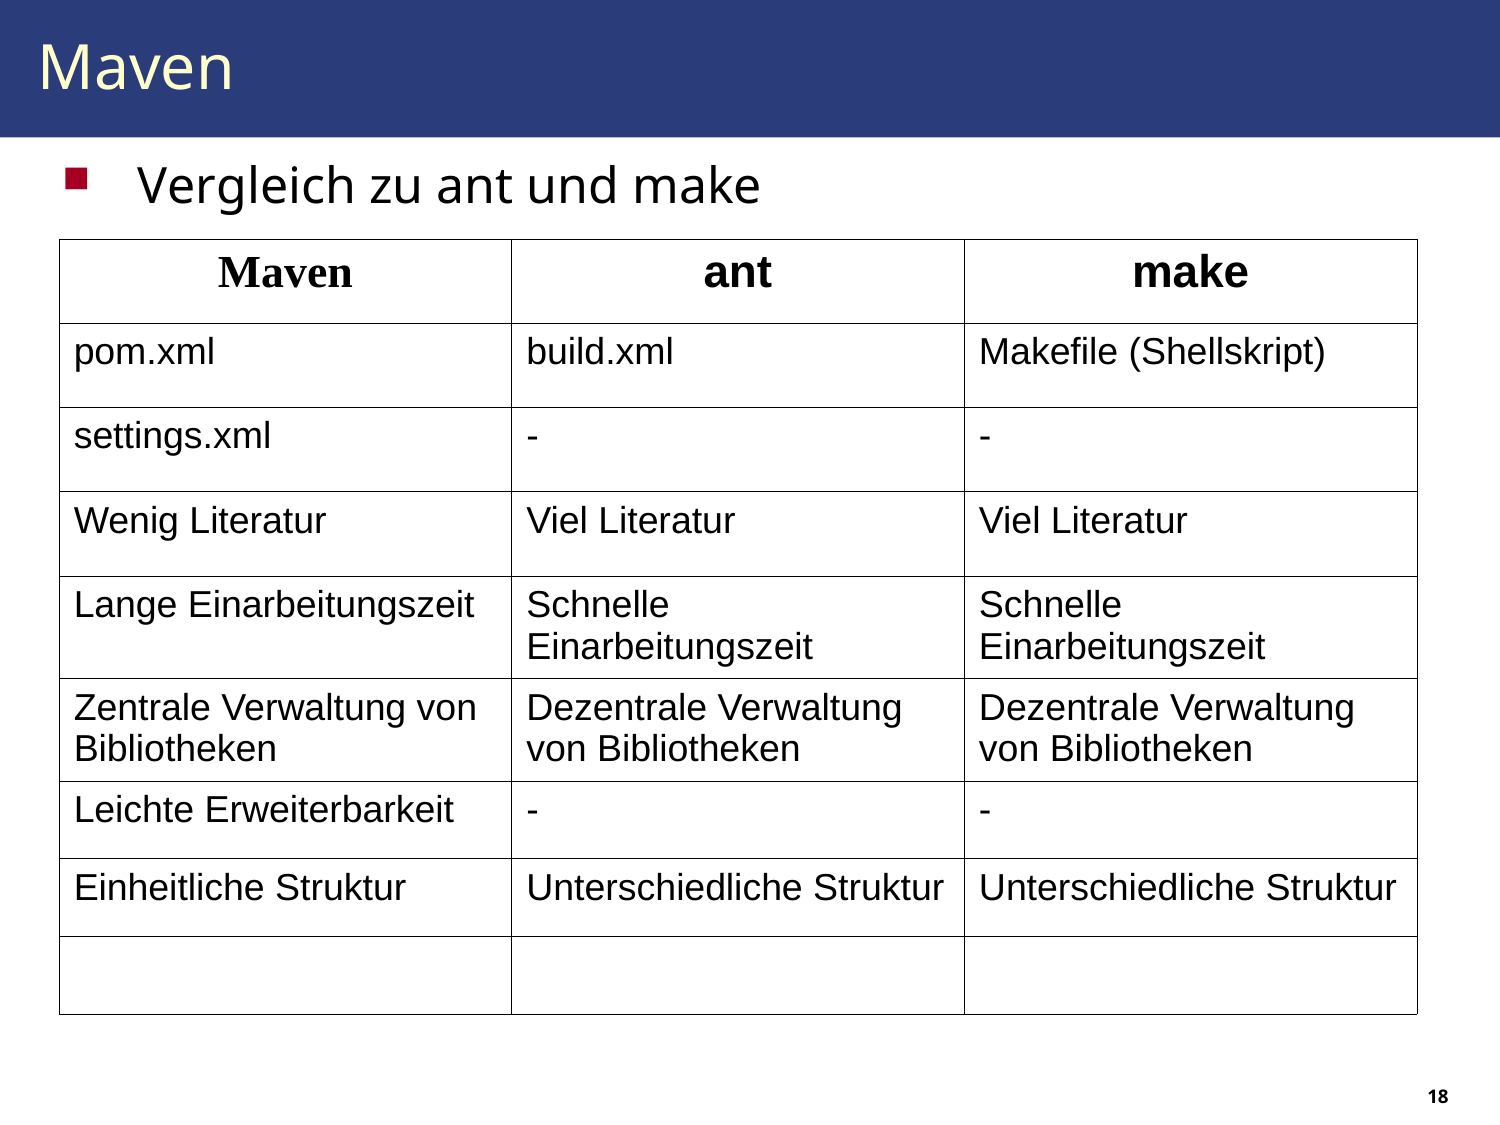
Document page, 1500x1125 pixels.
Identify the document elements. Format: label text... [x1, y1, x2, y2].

table_cell Viel Literatur [965, 492, 1417, 576]
table_cell Viel Literatur [512, 492, 964, 576]
table_cell Wenig Literatur [60, 492, 511, 576]
table_cell - [965, 782, 1417, 858]
table_header Maven [60, 240, 511, 323]
table_cell build.xml [512, 324, 964, 407]
table_cell Makefile (Shellskript) [965, 324, 1417, 407]
table_cell Unterschiedliche Struktur [965, 859, 1417, 936]
table_cell Schnelle Einarbeitungszeit [965, 577, 1417, 678]
table_cell Einheitliche Struktur [60, 859, 511, 936]
table_cell Leichte Erweiterbarkeit [60, 782, 511, 858]
table_cell [60, 937, 511, 1014]
table_cell - [512, 782, 964, 858]
title Maven [37, 22, 1476, 109]
table_cell Schnelle Einarbeitungszeit [512, 577, 964, 678]
table_cell - [965, 408, 1417, 491]
table_cell Lange Einarbeitungszeit [60, 577, 511, 678]
table_cell Dezentrale Verwaltung von Bibliotheken [512, 679, 964, 781]
table_cell [965, 937, 1417, 1014]
table_cell [512, 937, 964, 1014]
table_cell settings.xml [60, 408, 511, 491]
table_header ant [512, 240, 964, 323]
table_cell - [512, 408, 964, 491]
table_cell Zentrale Verwaltung von Bibliotheken [60, 679, 511, 781]
table_header make [965, 240, 1417, 323]
table_cell pom.xml [60, 324, 511, 407]
table_cell Dezentrale Verwaltung von Bibliotheken [965, 679, 1417, 781]
list Vergleich zu ant und make [62, 149, 1450, 1073]
table_cell Unterschiedliche Struktur [512, 859, 964, 936]
